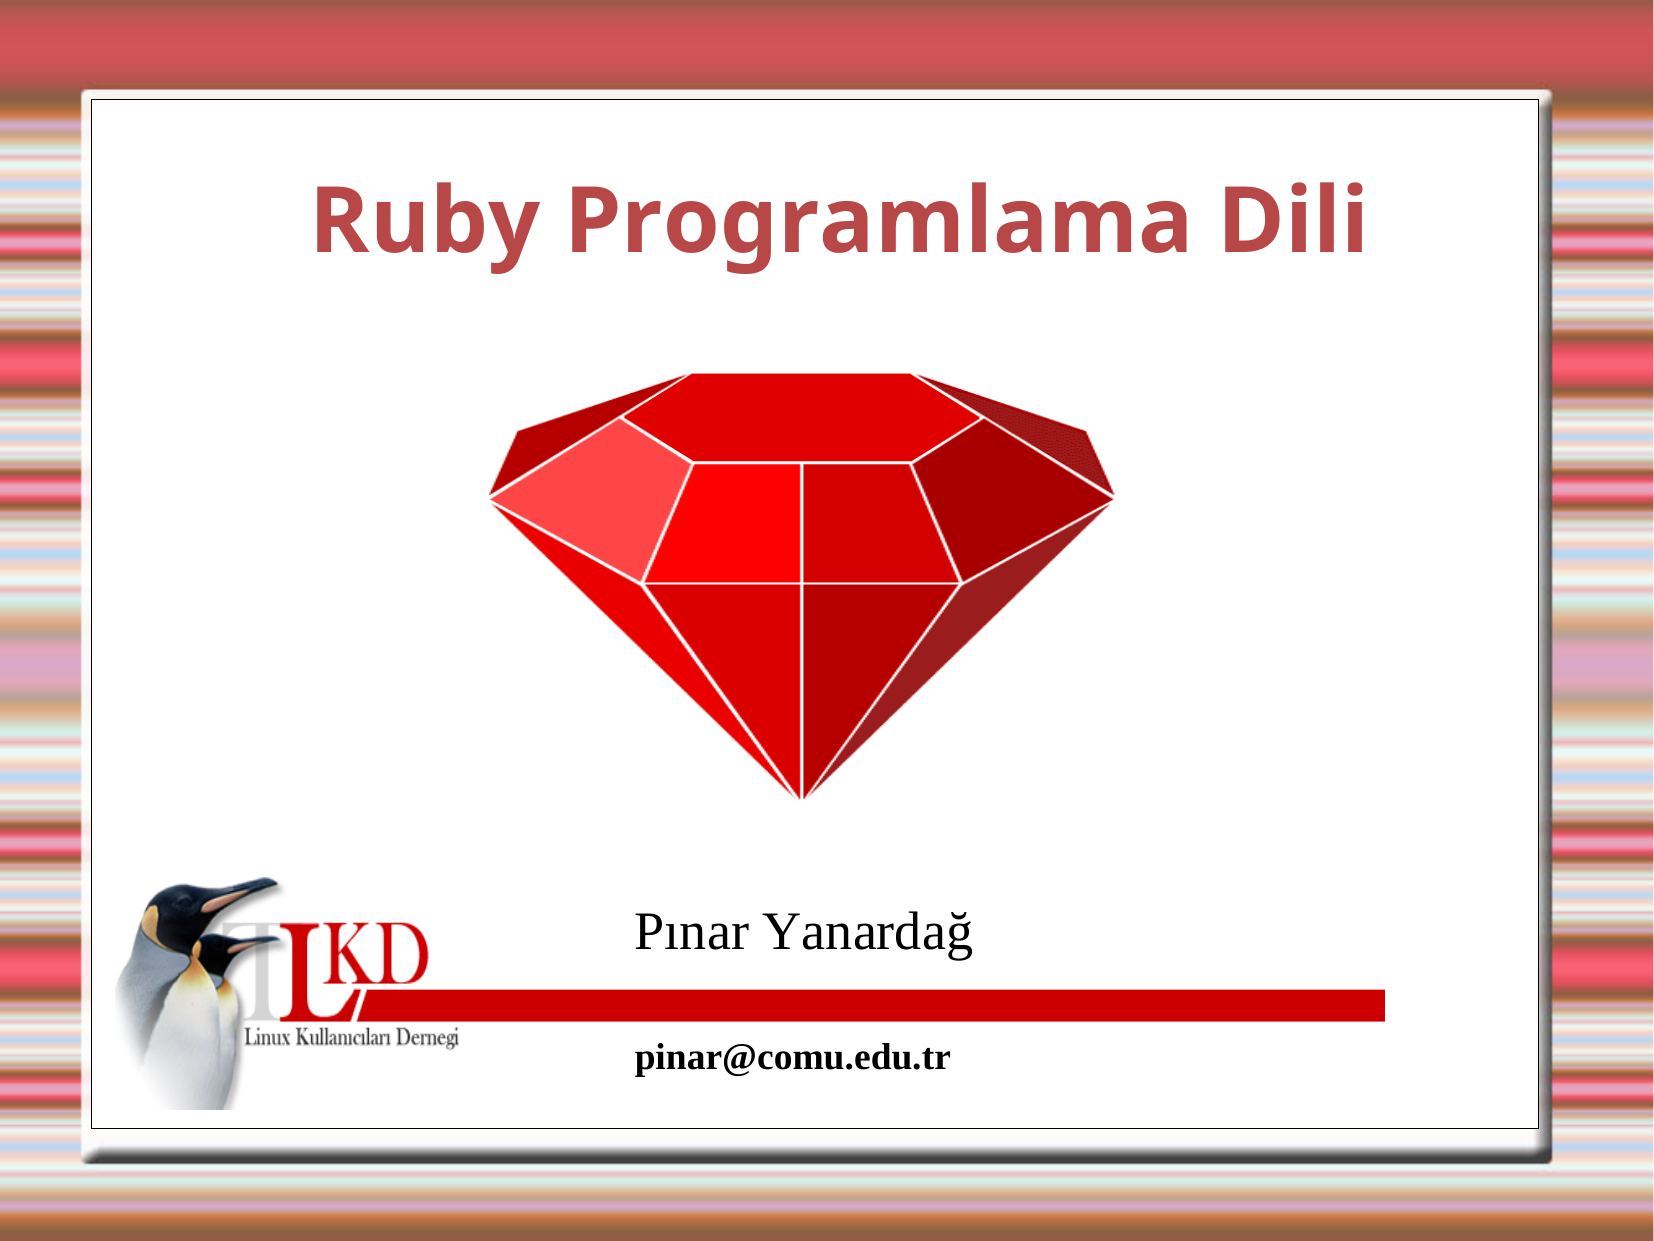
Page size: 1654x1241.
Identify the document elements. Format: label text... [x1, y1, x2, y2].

picture [0, 0, 1654, 1241]
text_box Ruby Programlama Dili [295, 147, 1388, 377]
text_box pinar@comu.edu.tr [620, 1028, 975, 1088]
text_box [91, 99, 1539, 1129]
text_box Pınar Yanardağ [620, 894, 1063, 969]
